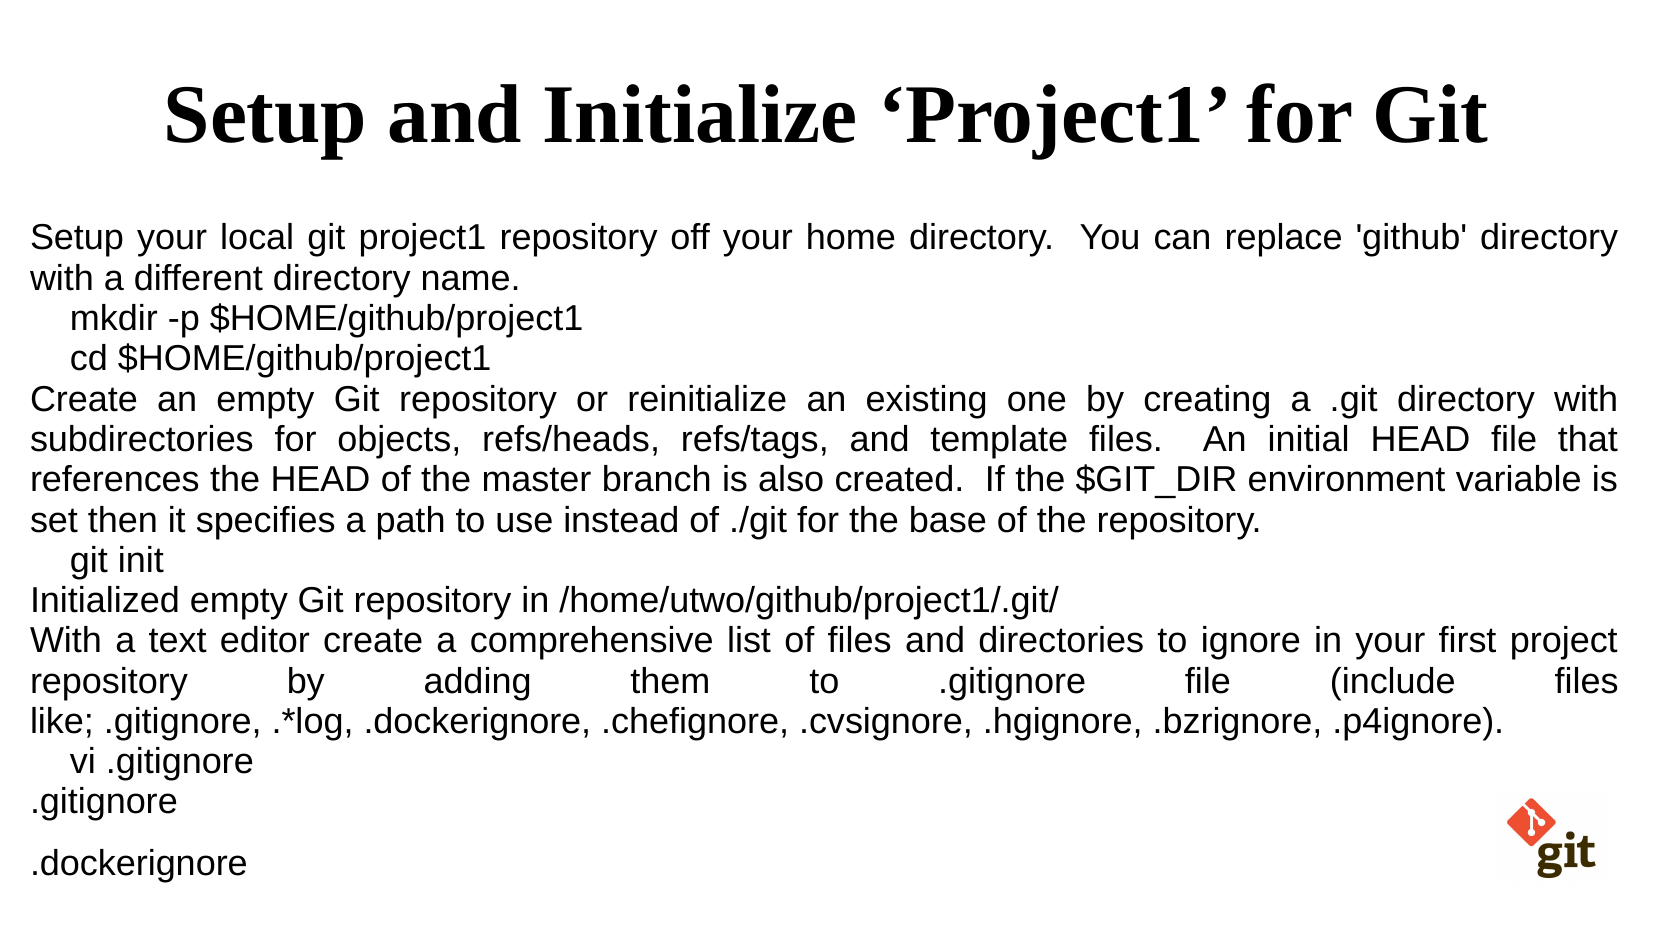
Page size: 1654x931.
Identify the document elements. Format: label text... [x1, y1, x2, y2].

picture [1497, 789, 1606, 886]
list Setup your local git project1 repository off your home directory. You can replace 'github' directory with a different directory name. mkdir -p $HOME/github/project1 cd $HOME/github/project1 Create an empty Git repository or reinitialize an existing one by creating a .git directory with subdirectories for objects, refs/heads, refs/tags, and template files. An initial HEAD file that references the HEAD of the master branch is also created. If the $GIT_DIR environment variable is set then it specifies a path to use instead of ./git for the base of the repository. git init Initialized empty Git repository in /home/utwo/github/project1/.git/ With a text editor create a comprehensive list of files and directories to ignore in your first project repository by adding them to .gitignore file (include files like; .gitignore, .*log, .dockerignore, .chefignore, .cvsignore, .hgignore, .bzrignore, .p4ignore). vi .gitignore .gitignore .dockerignore [30, 217, 1621, 886]
title Setup and Initialize ‘Project1’ for Git [82, 37, 1571, 193]
